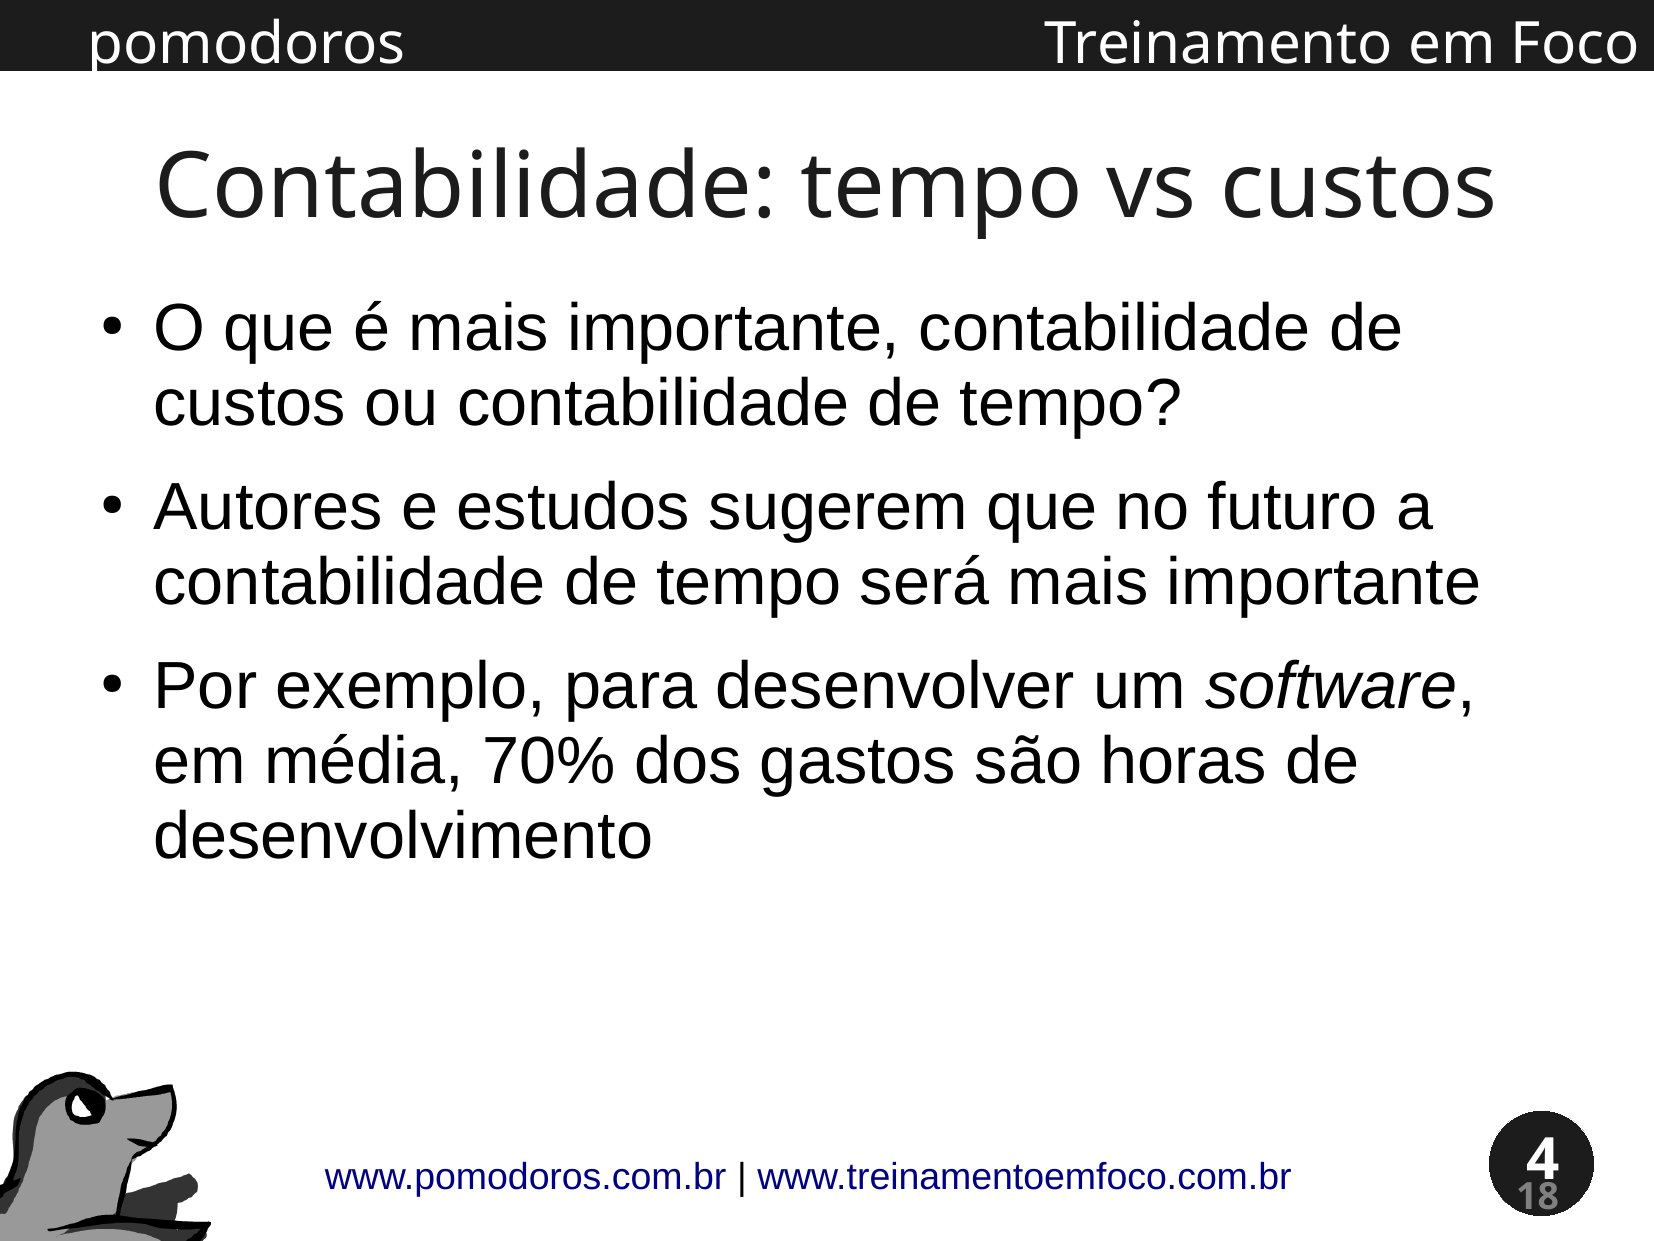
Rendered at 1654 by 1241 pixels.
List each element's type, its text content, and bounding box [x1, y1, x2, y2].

picture [0, 1003, 249, 1241]
title Contabilidade: tempo vs custos [82, 78, 1571, 287]
list O que é mais importante, contabilidade de custos ou contabilidade de tempo? Autores e estudos sugerem que no futuro a contabilidade de tempo será mais importante Por exemplo, para desenvolver um software, em média, 70% dos gastos são horas de desenvolvimento [82, 290, 1571, 1010]
